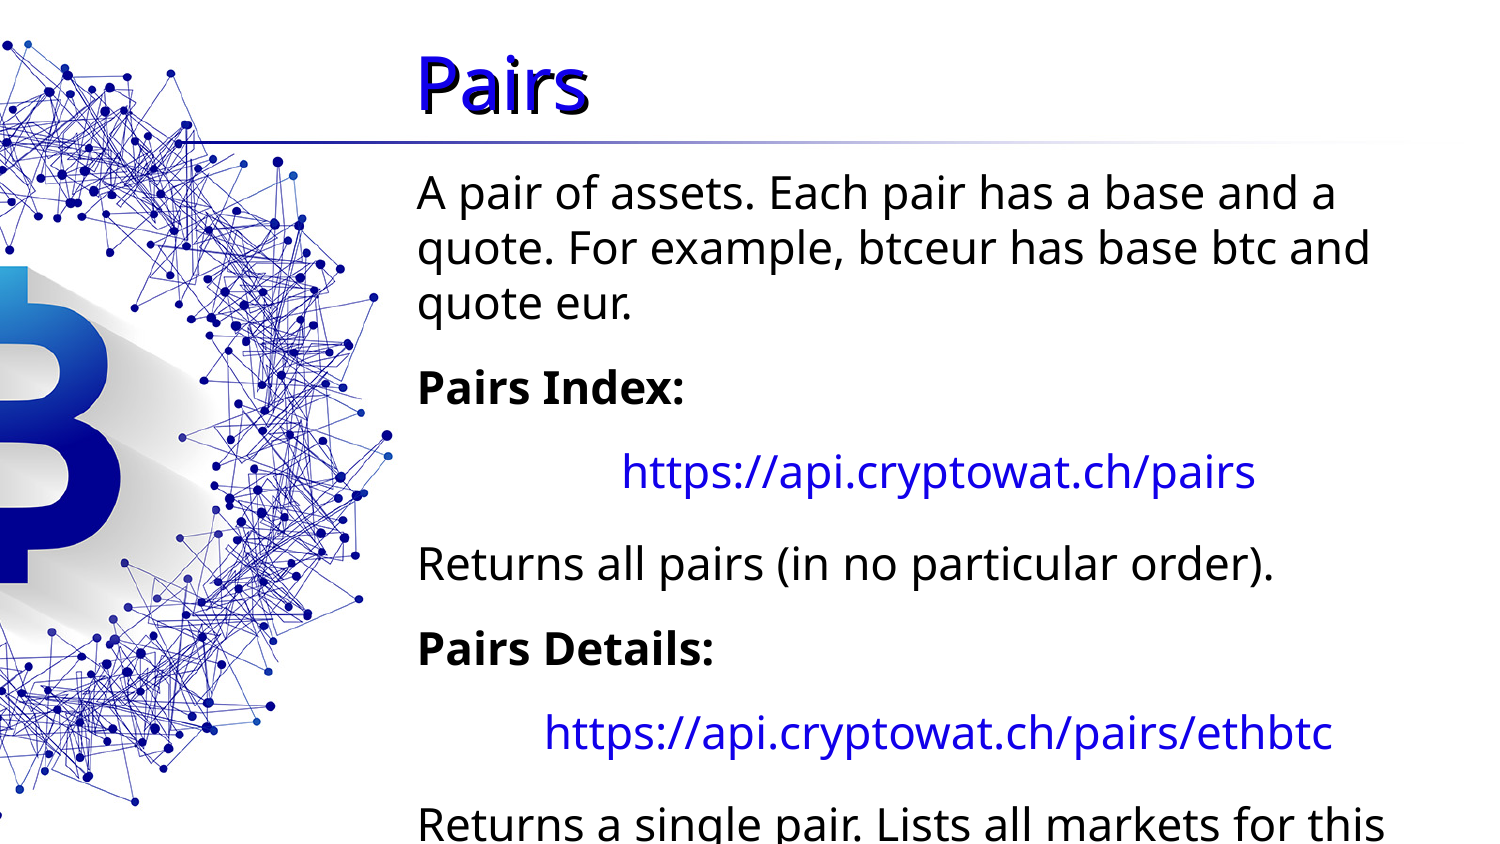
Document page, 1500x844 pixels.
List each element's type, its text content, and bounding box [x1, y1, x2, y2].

title Pairs [399, 21, 1427, 141]
list A pair of assets. Each pair has a base and a quote. For example, btceur has base btc and quote eur. Pairs Index: https://api.cryptowat.ch/pairs Returns all pairs (in no particular order). Pairs Details: https://api.cryptowat.ch/pairs/ethbtc Returns a single pair. Lists all markets for this pair. [330, 156, 1477, 733]
picture [703, 819, 716, 838]
picture [782, 819, 795, 838]
picture [0, 0, 1500, 844]
